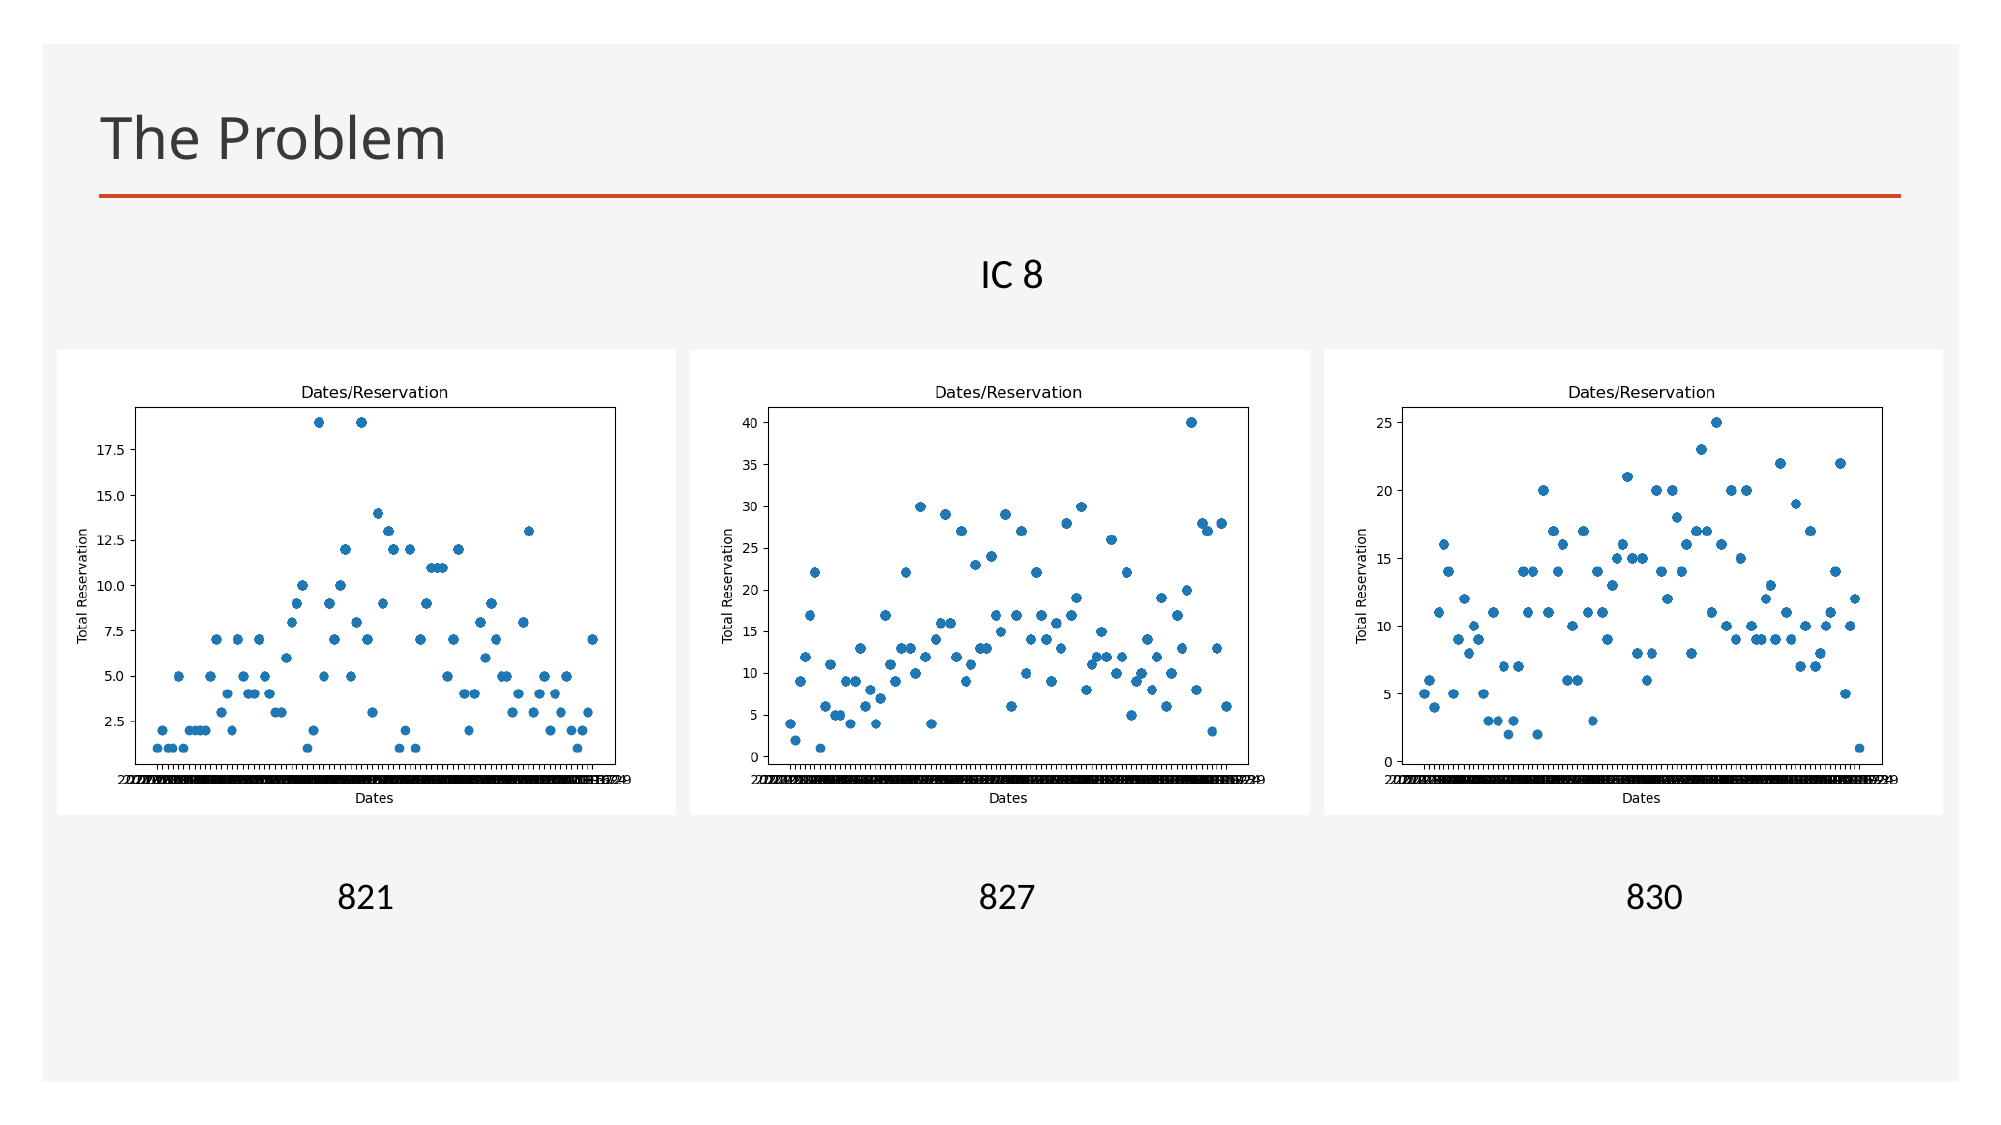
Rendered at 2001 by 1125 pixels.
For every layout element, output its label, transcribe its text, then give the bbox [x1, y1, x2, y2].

text_box 827 [963, 864, 1119, 926]
title The Problem [85, 73, 1214, 179]
picture [1324, 350, 1943, 815]
picture [690, 350, 1310, 815]
text_box 830 [1611, 864, 1745, 926]
text_box IC 8 [965, 239, 1189, 350]
text_box 821 [322, 864, 431, 926]
picture [57, 350, 676, 815]
